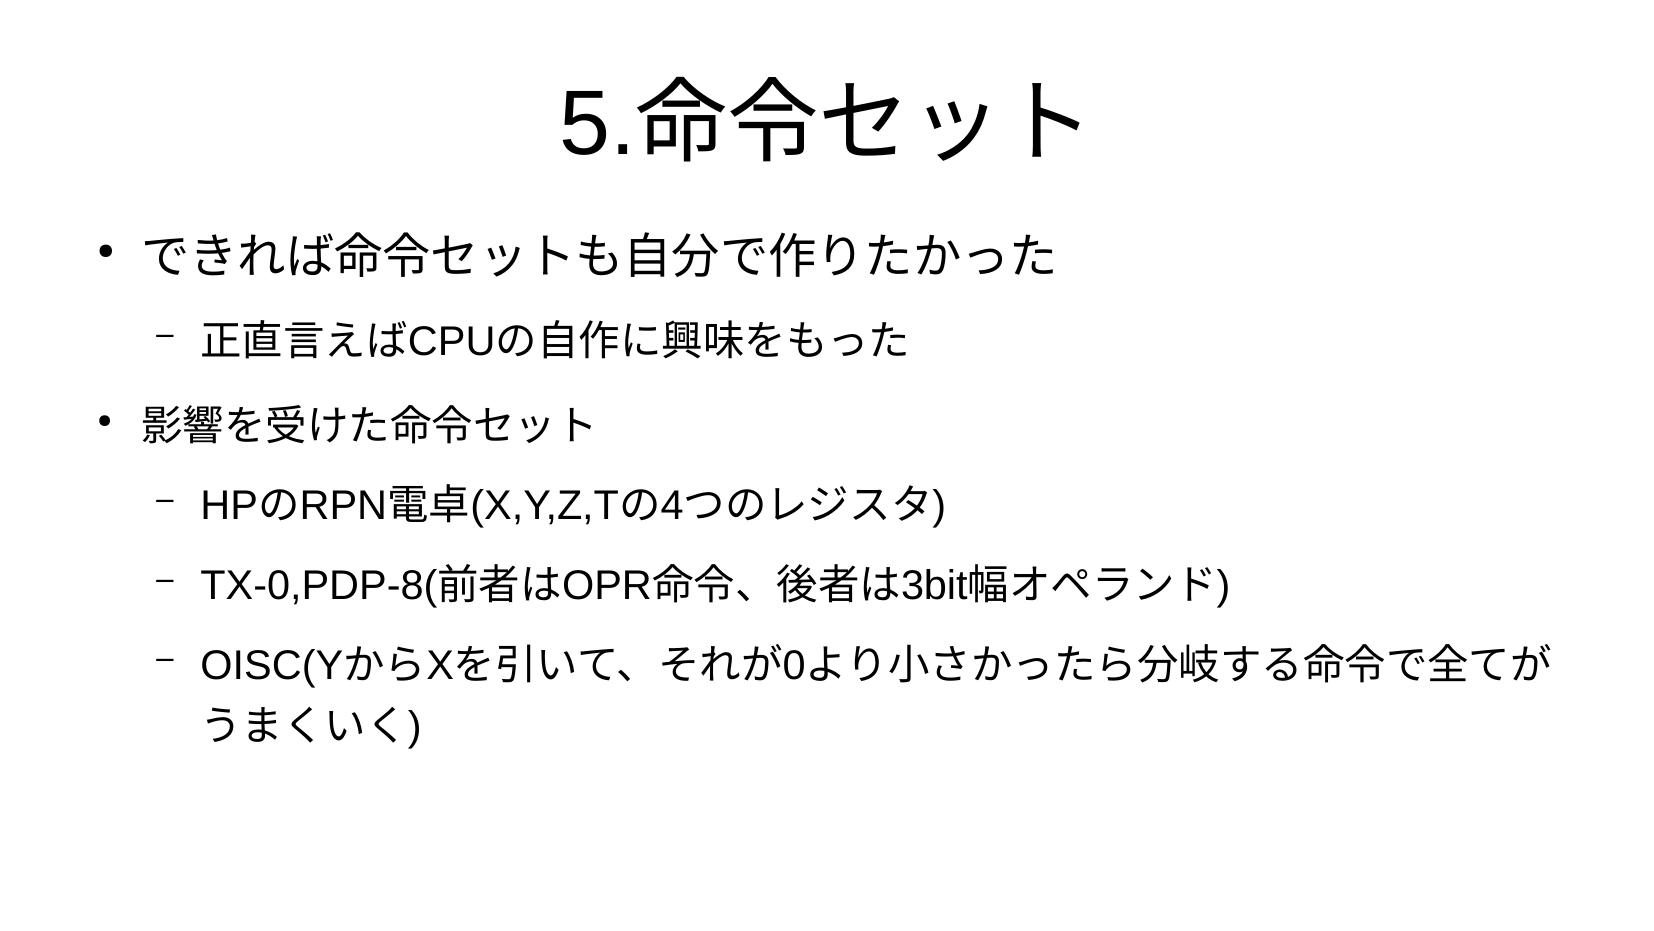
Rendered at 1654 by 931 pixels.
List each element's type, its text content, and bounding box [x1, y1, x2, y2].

title 5.命令セット [82, 37, 1571, 193]
list できれば命令セットも自分で作りたかった 正直言えばCPUの自作に興味をもった 影響を受けた命令セット HPのRPN電卓(X,Y,Z,Tの4つのレジスタ) TX-0,PDP-8(前者はOPR命令、後者は3bit幅オペランド) OISC(YからXを引いて、それが0より小さかったら分岐する命令で全てがうまくいく) [82, 217, 1571, 758]
